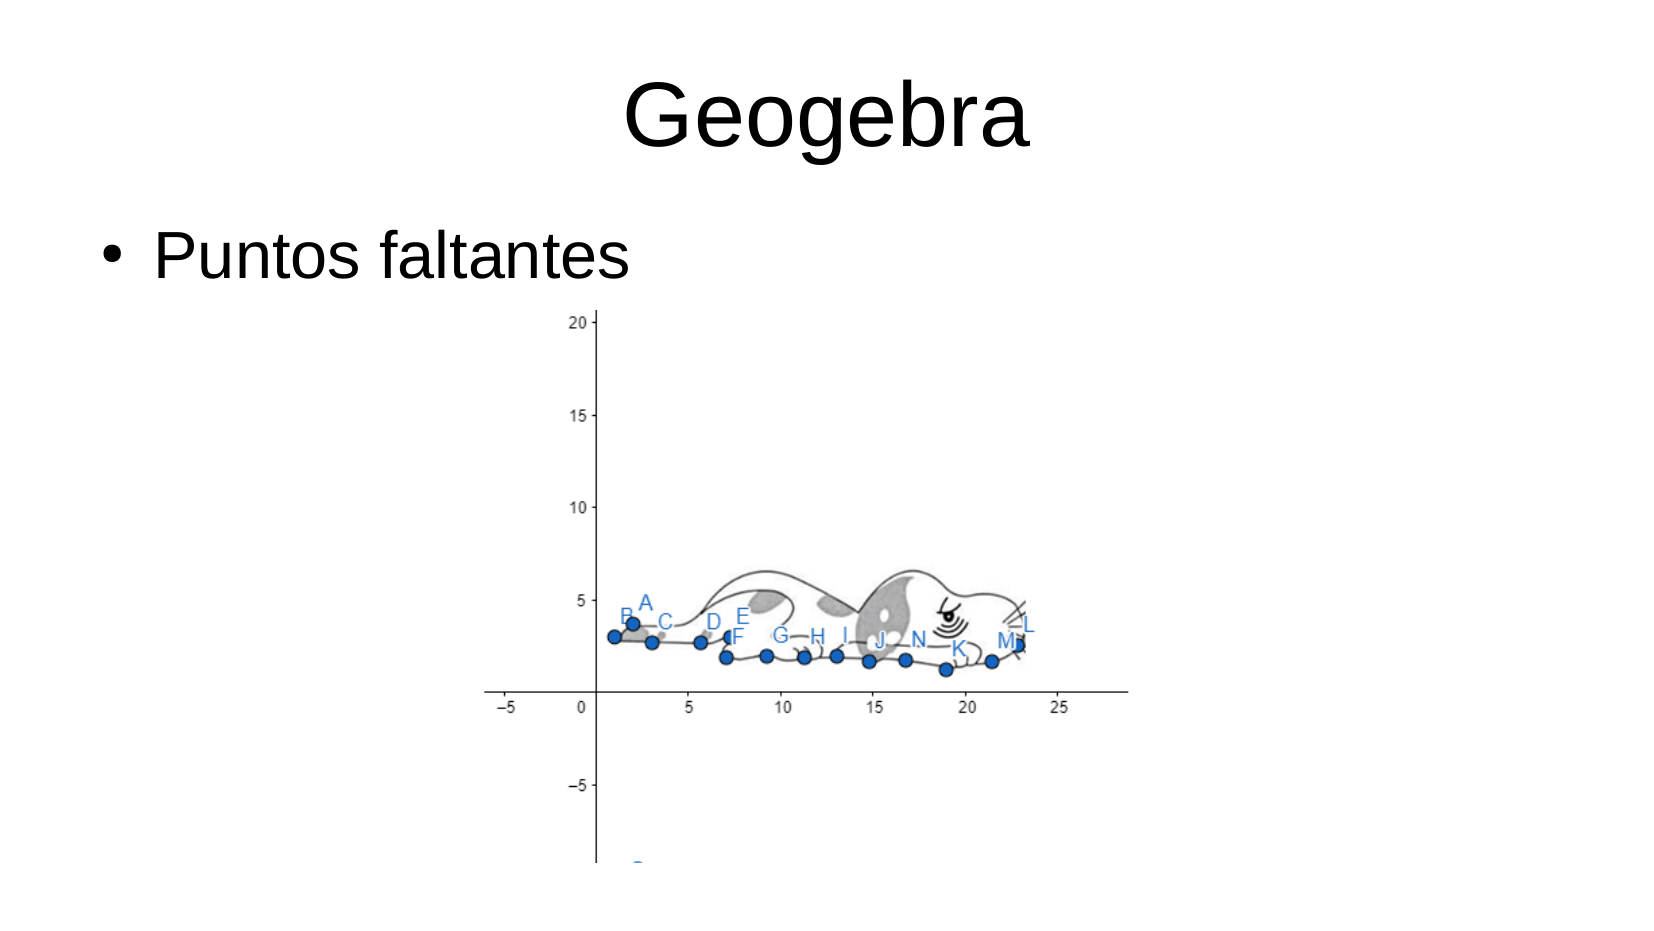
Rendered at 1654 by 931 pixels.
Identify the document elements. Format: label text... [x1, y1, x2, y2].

title Geogebra [82, 37, 1571, 193]
list Puntos faltantes [82, 217, 1571, 758]
picture [484, 310, 1129, 863]
